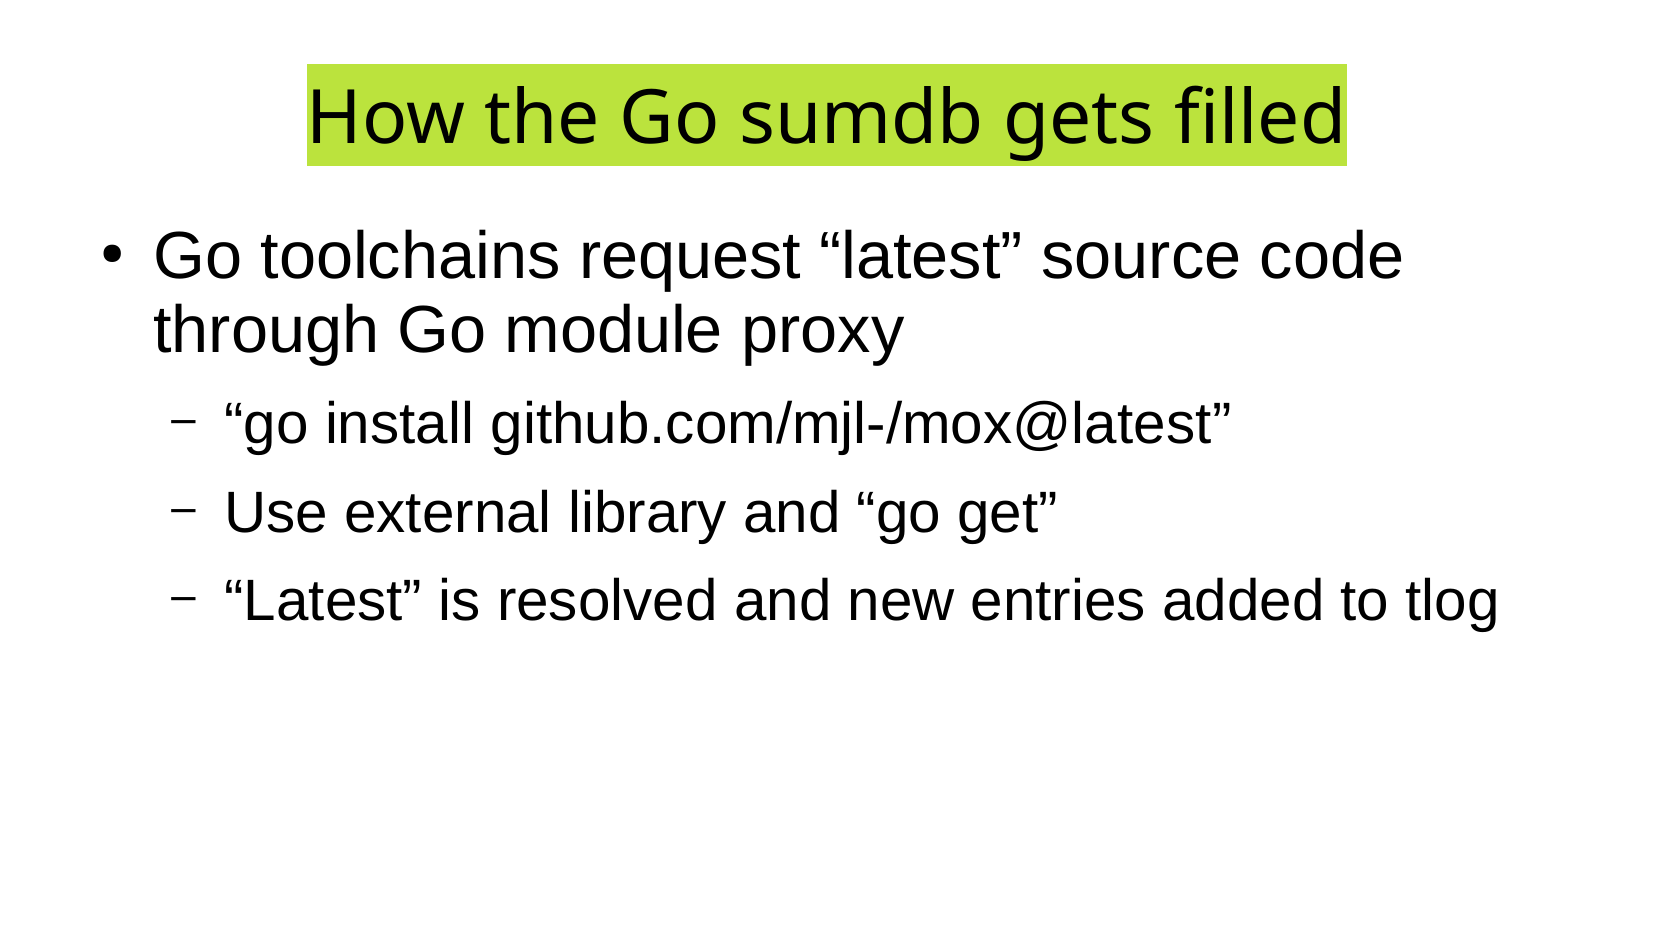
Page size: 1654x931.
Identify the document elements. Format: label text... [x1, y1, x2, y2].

title How the Go sumdb gets filled [82, 37, 1571, 193]
list Go toolchains request “latest” source code through Go module proxy “go install github.com/mjl-/mox@latest” Use external library and “go get” “Latest” is resolved and new entries added to tlog [82, 217, 1571, 758]
